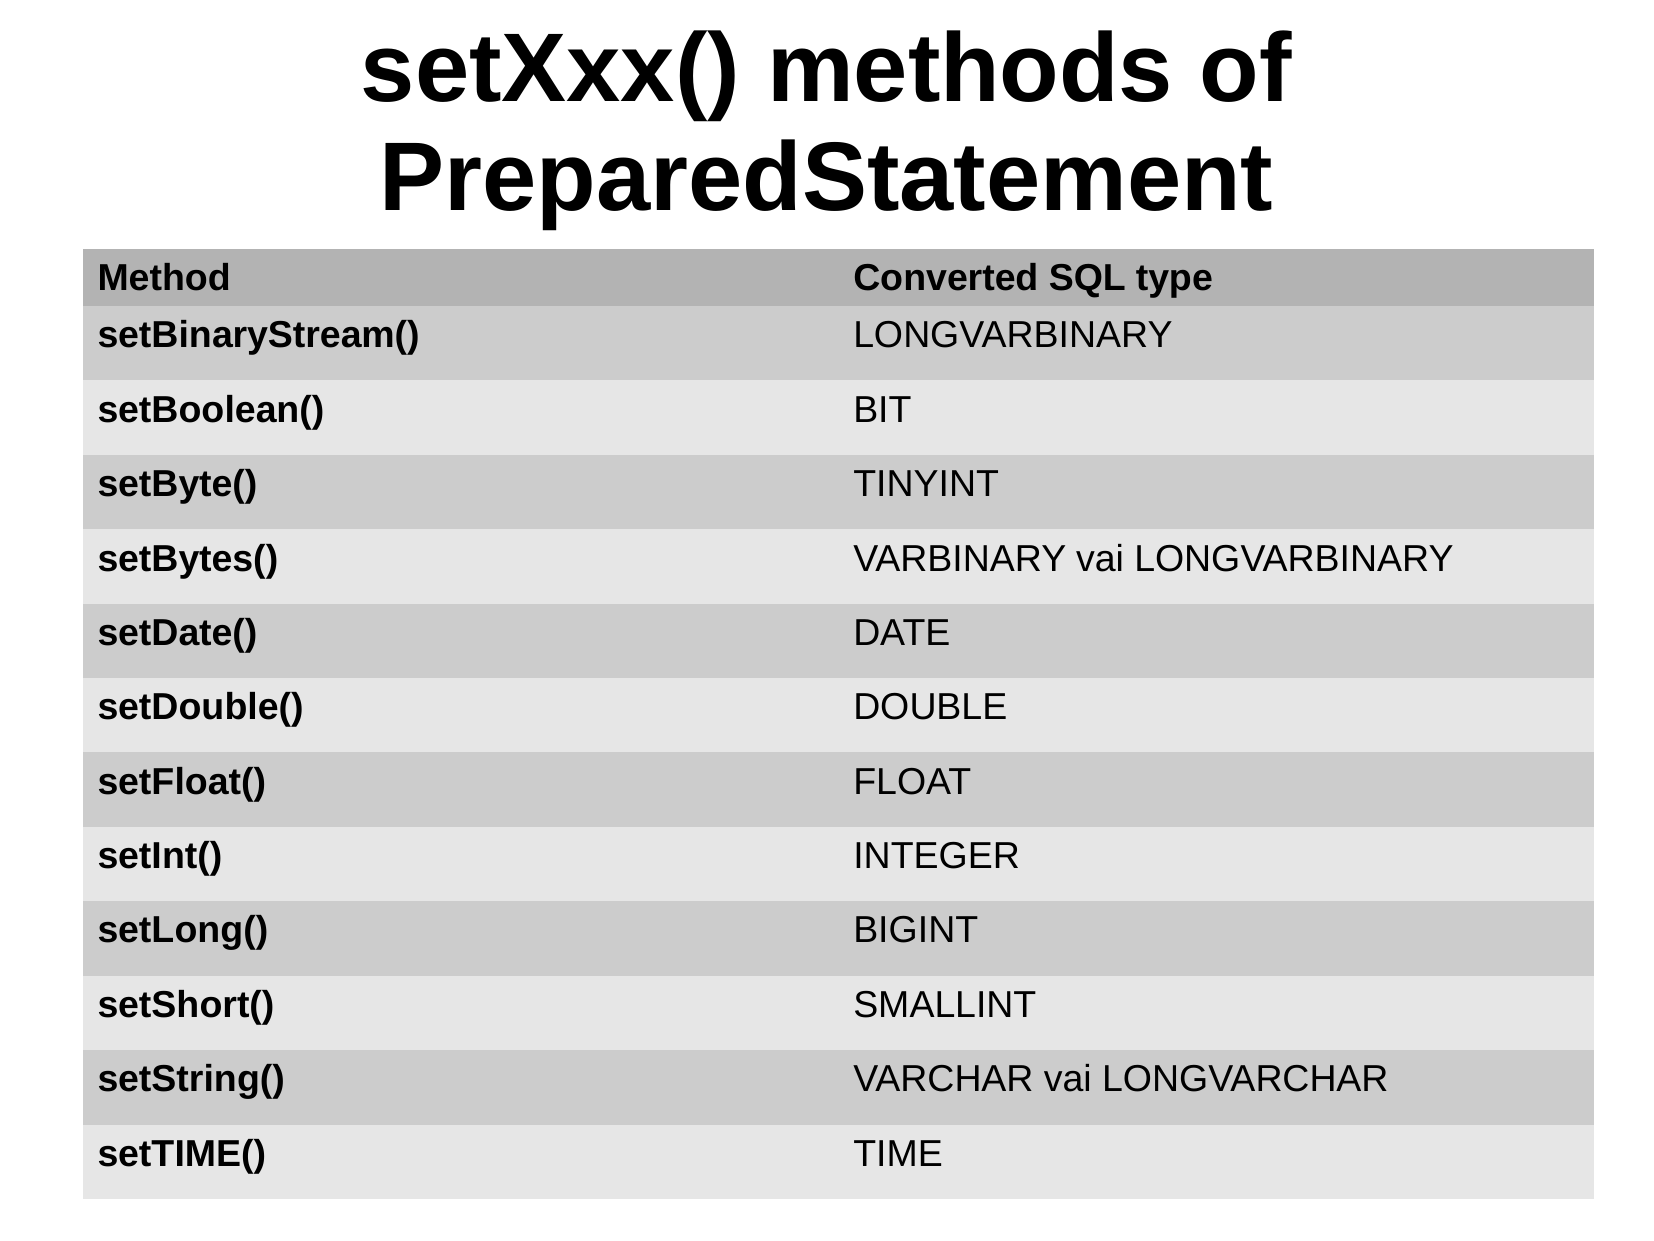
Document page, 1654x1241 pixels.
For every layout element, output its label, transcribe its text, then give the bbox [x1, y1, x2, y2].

table_cell setShort() [83, 976, 839, 1050]
table_cell TINYINT [839, 455, 1594, 529]
table_cell VARCHAR vai LONGVARCHAR [839, 1050, 1594, 1125]
table_cell SMALLINT [839, 976, 1594, 1050]
table_cell TIME [839, 1125, 1594, 1199]
table_cell setByte() [83, 455, 839, 529]
table_header Converted SQL type [839, 249, 1594, 306]
table_cell setBoolean() [83, 380, 839, 455]
table_cell LONGVARBINARY [839, 306, 1594, 380]
table_cell setFloat() [83, 752, 839, 827]
table_cell setBinaryStream() [83, 306, 839, 380]
table_cell setLong() [83, 901, 839, 976]
table_cell DOUBLE [839, 678, 1594, 752]
table_header Method [83, 249, 839, 306]
table_cell setDate() [83, 604, 839, 678]
table_cell setTIME() [83, 1125, 839, 1199]
table_cell BIGINT [839, 901, 1594, 976]
table_cell FLOAT [839, 752, 1594, 827]
table_cell setString() [83, 1050, 839, 1125]
title setXxx() methods of PreparedStatement [82, 12, 1571, 232]
table_cell setDouble() [83, 678, 839, 752]
table_cell DATE [839, 604, 1594, 678]
table_cell VARBINARY vai LONGVARBINARY [839, 529, 1594, 604]
table_cell setBytes() [83, 529, 839, 604]
table_cell setInt() [83, 827, 839, 901]
table_cell BIT [839, 380, 1594, 455]
table_cell INTEGER [839, 827, 1594, 901]
